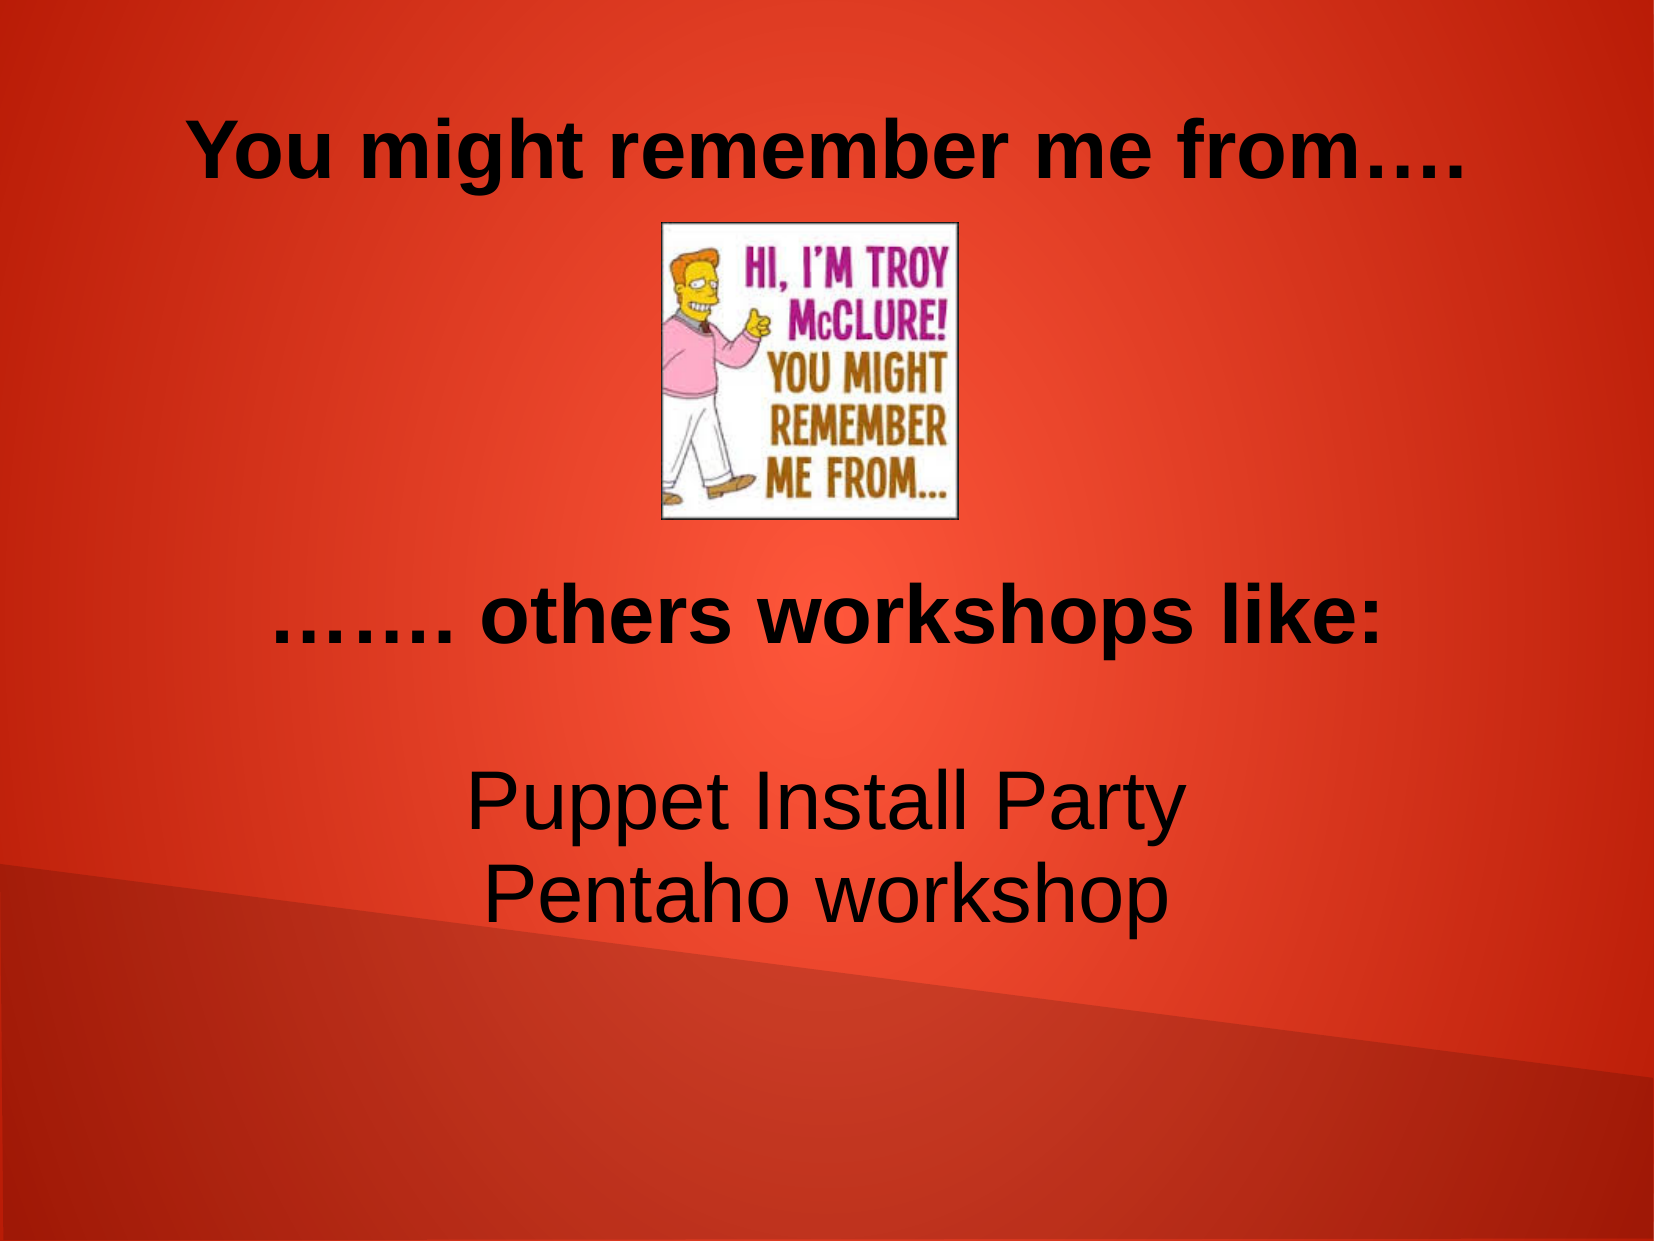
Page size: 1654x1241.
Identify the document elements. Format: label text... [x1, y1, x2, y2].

picture [661, 222, 959, 520]
subtitle You might remember me from…. ……. others workshops like: Puppet Install Party Pentaho workshop [82, 47, 1571, 997]
